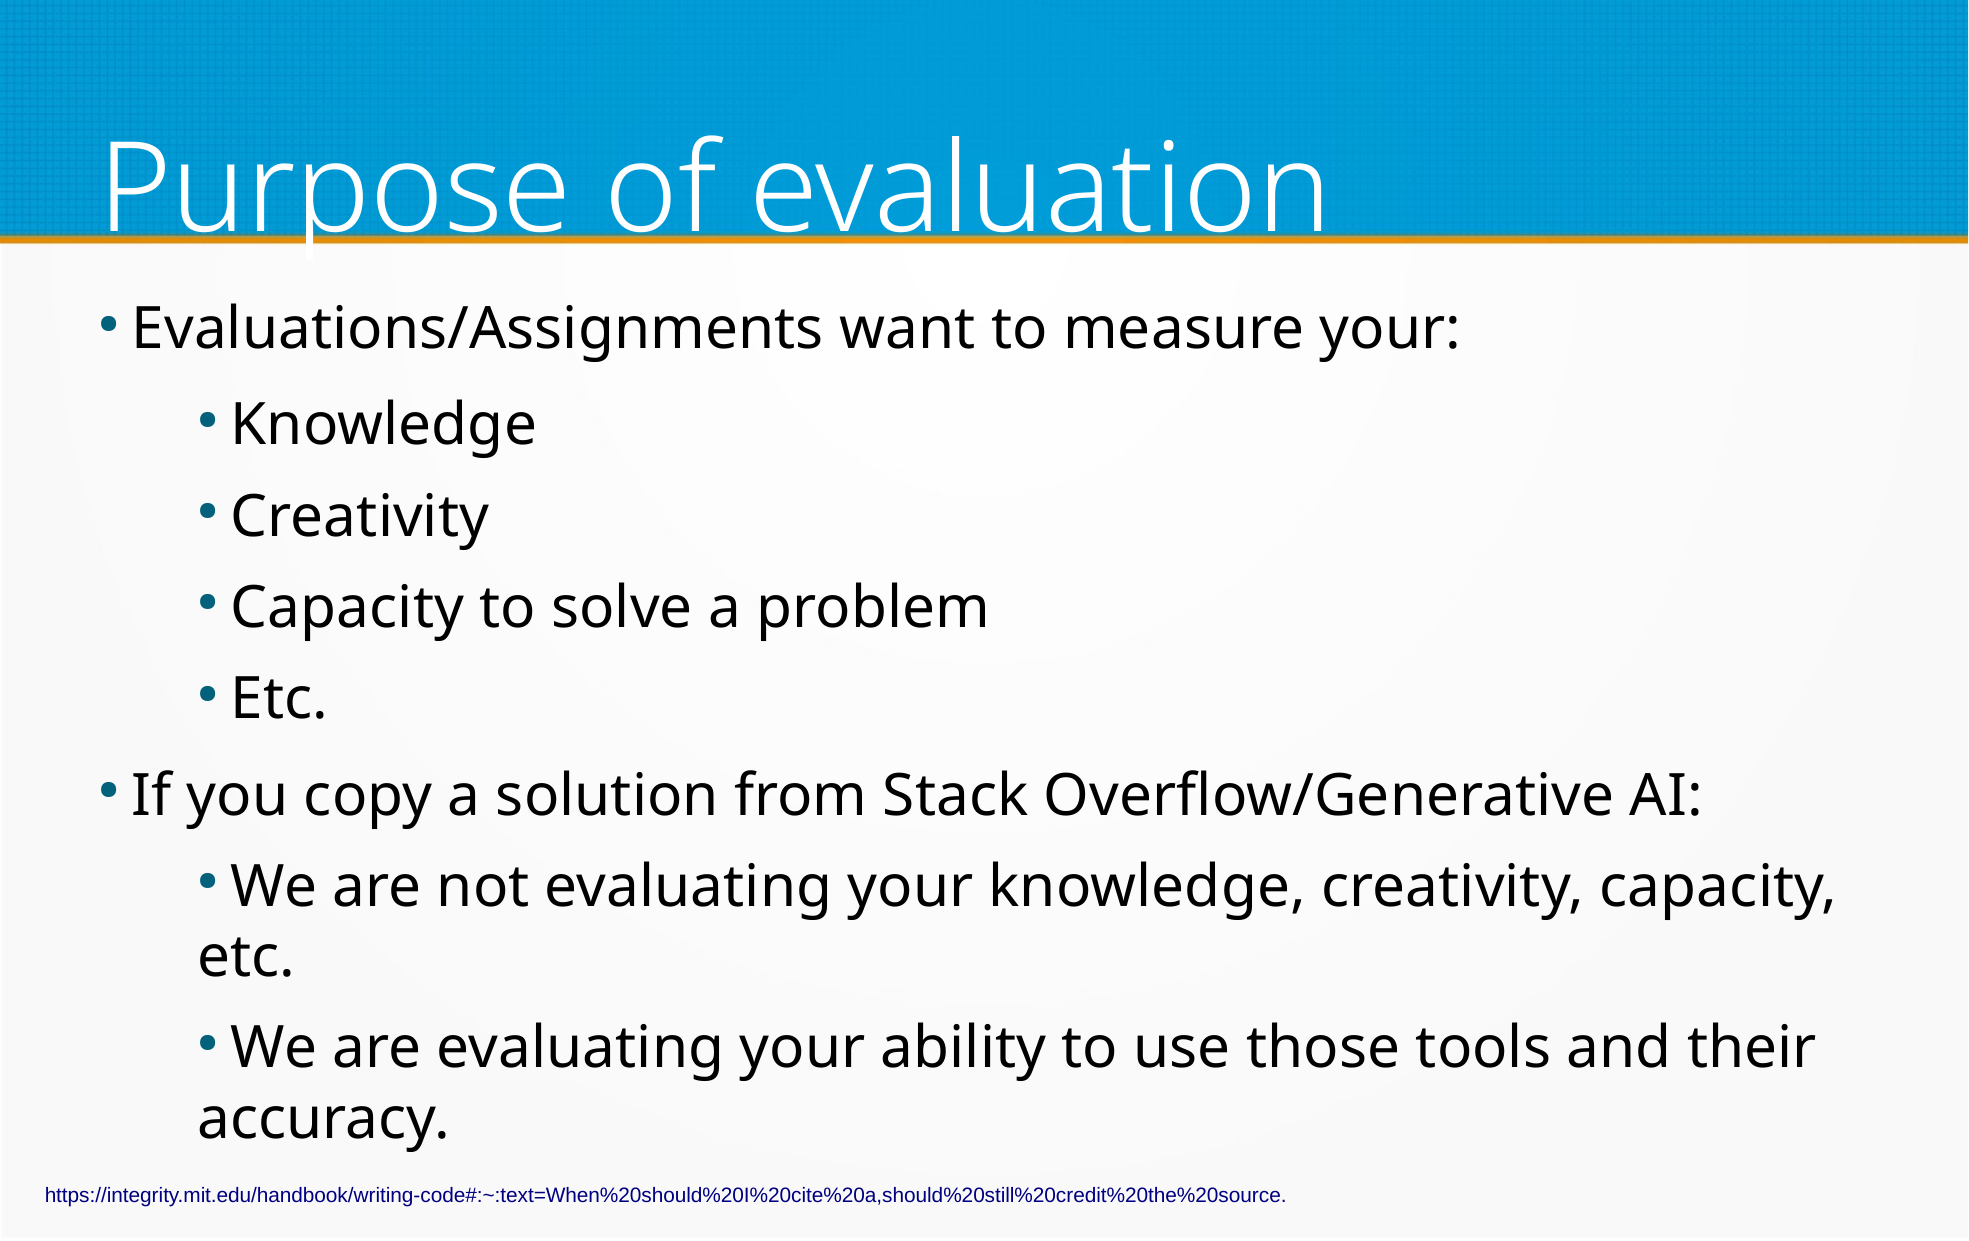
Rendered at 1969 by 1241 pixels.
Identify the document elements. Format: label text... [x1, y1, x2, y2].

text_box https://integrity.mit.edu/handbook/writing-code#:~:text=When%20should%20I%20cite%20a,should%20still%20credit%20the%20source. [30, 1176, 1302, 1216]
list Evaluations/Assignments want to measure your: Knowledge Creativity Capacity to solve a problem Etc. If you copy a solution from Stack Overflow/Generative AI: We are not evaluating your knowledge, creativity, capacity, etc. We are evaluating your ability to use those tools and their accuracy. [98, 290, 1870, 1156]
title Purpose of evaluation [98, 49, 1870, 257]
picture [0, 233, 1969, 1241]
